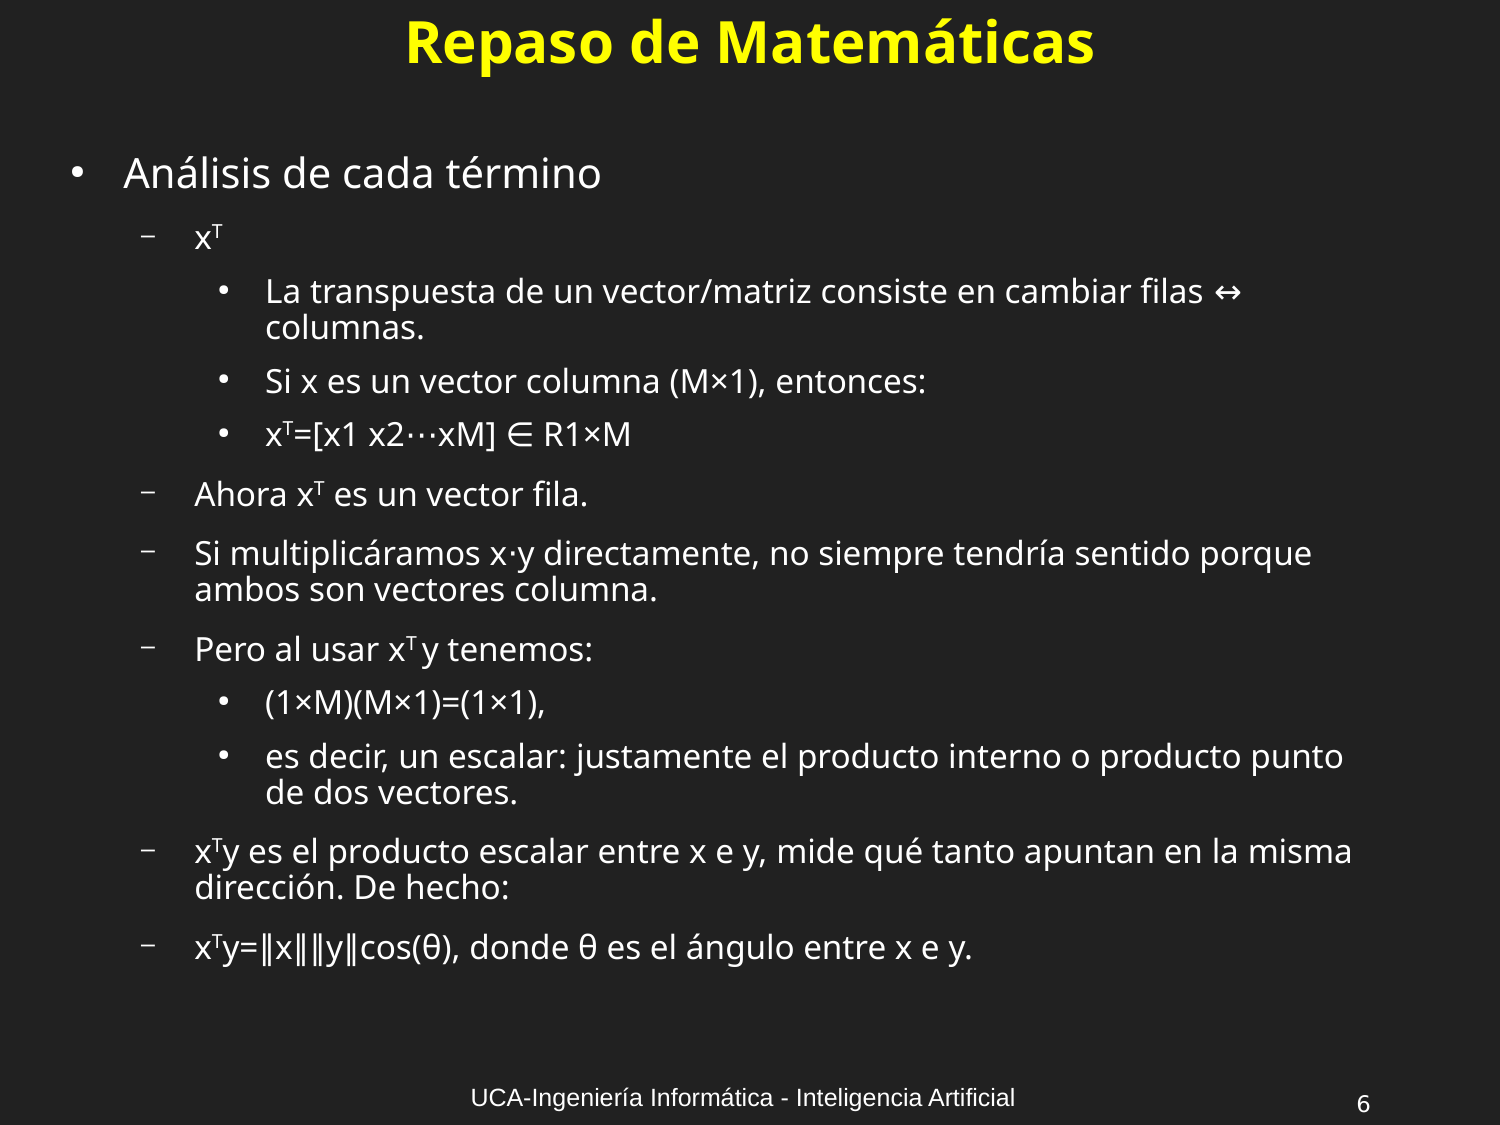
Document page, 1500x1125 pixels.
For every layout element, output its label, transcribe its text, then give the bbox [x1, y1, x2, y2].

list Análisis de cada término xT La transpuesta de un vector/matriz consiste en cambiar filas ↔ columnas. Si x es un vector columna (M×1), entonces: xT=[x1 x2⋯xM] ∈ R1×M Ahora xT es un vector fila. Si multiplicáramos x⋅y directamente, no siempre tendría sentido porque ambos son vectores columna. Pero al usar xT y tenemos: (1×M)(M×1)=(1×1), es decir, un escalar: justamente el producto interno o producto punto de dos vectores. xTy es el producto escalar entre x e y, mide qué tanto apuntan en la misma dirección. De hecho: xTy=∥x∥∥y∥cos⁡(θ), donde θ es el ángulo entre x e y. [37, 82, 1388, 1051]
title Repaso de Matemáticas [75, 28, 1425, 179]
